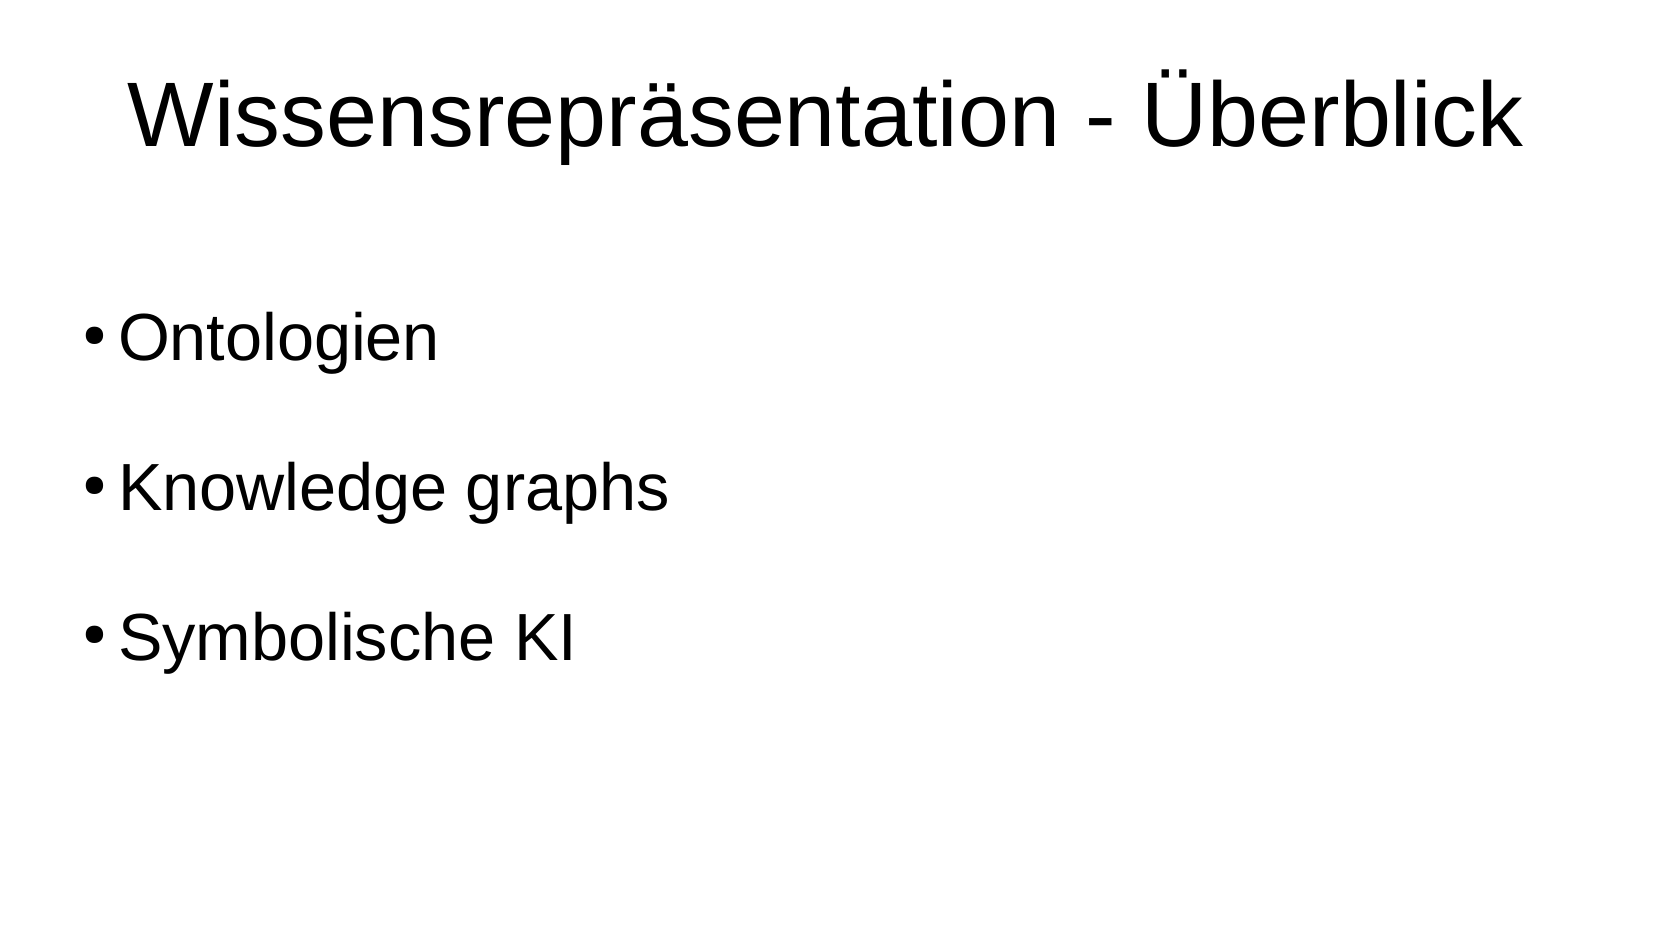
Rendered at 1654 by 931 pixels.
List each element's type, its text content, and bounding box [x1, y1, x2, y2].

title Wissensrepräsentation - Überblick [82, 37, 1571, 193]
subtitle Ontologien Knowledge graphs Symbolische KI [82, 217, 1571, 758]
